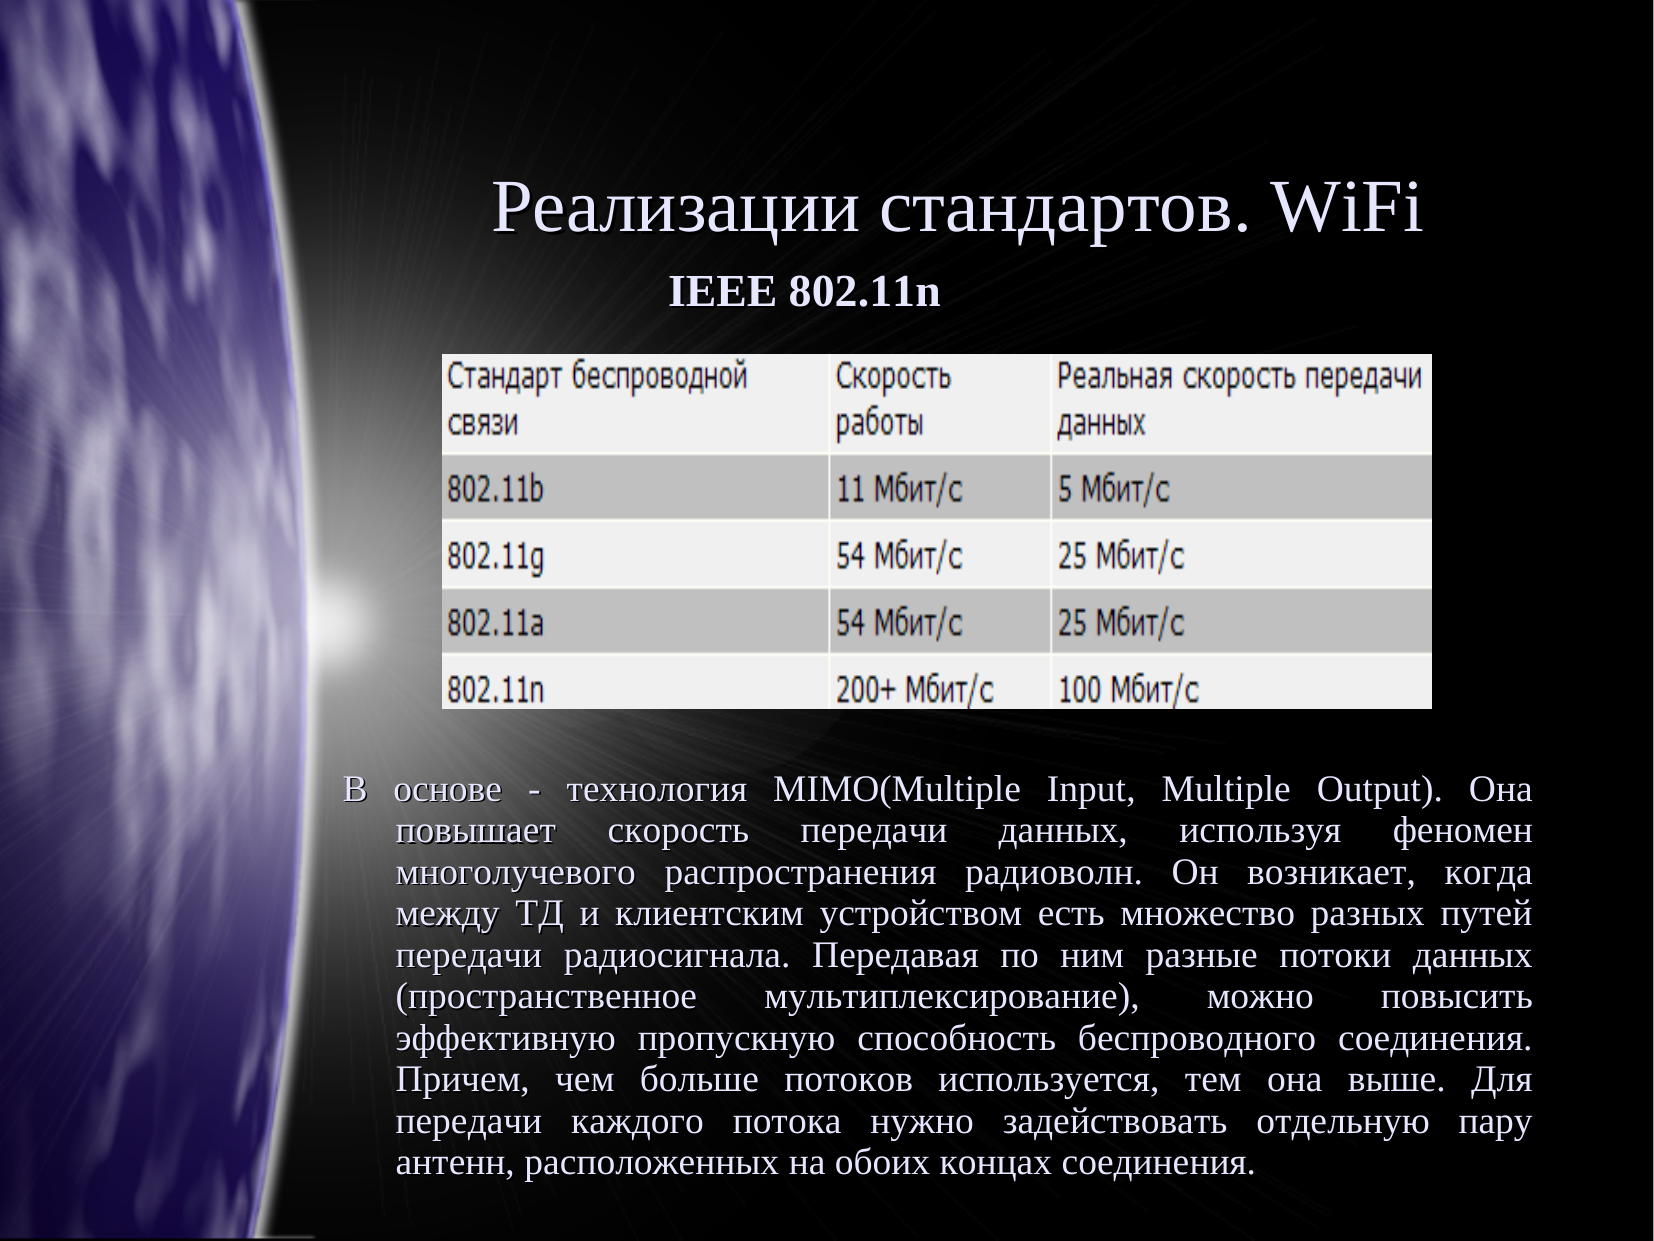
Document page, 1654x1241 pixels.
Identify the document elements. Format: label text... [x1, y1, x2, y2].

list В основе - технология MIMO(Multiple Input, Multiple Output). Она повышает скорость передачи данных, используя феномен многолучевого распространения радиоволн. Он возникает, когда между ТД и клиентским устройством есть множество разных путей передачи радиосигнала. Передавая по ним разные потоки данных (пространственное мультиплексирование), можно повысить эффективную пропускную способность беспроводного соединения. Причем, чем больше потоков используется, тем она выше. Для передачи каждого потока нужно задействовать отдельную пару антенн, расположенных на обоих концах соединения. [324, 767, 1534, 1193]
list IEEE 802.11n [650, 265, 1211, 354]
picture [0, 0, 1654, 1241]
title Реализации стандартов. WiFi [383, 102, 1534, 311]
